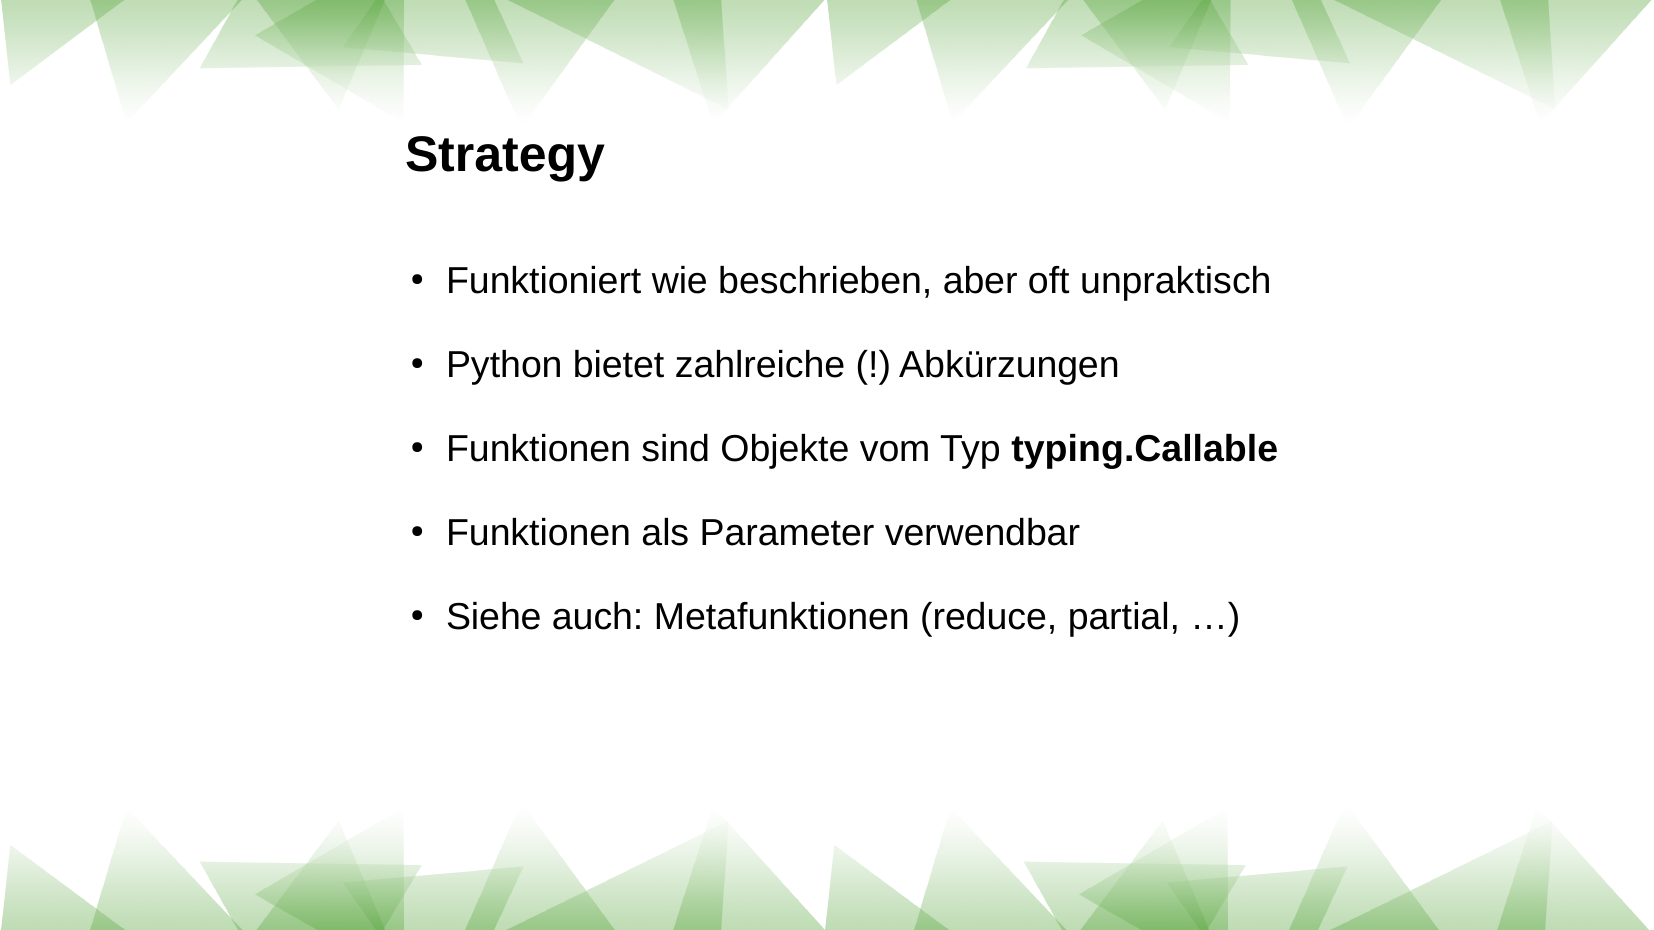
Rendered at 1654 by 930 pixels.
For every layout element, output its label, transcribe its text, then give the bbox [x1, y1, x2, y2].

text_box Funktioniert wie beschrieben, aber oft unpraktisch Python bietet zahlreiche (!) Abkürzungen Funktionen sind Objekte vom Typ typing.Callable Funktionen als Parameter verwendbar Siehe auch: Metafunktionen (reduce, partial, …) [395, 209, 1396, 813]
picture [0, 802, 1651, 930]
picture [0, 0, 1653, 128]
title Strategy [405, 98, 1216, 209]
